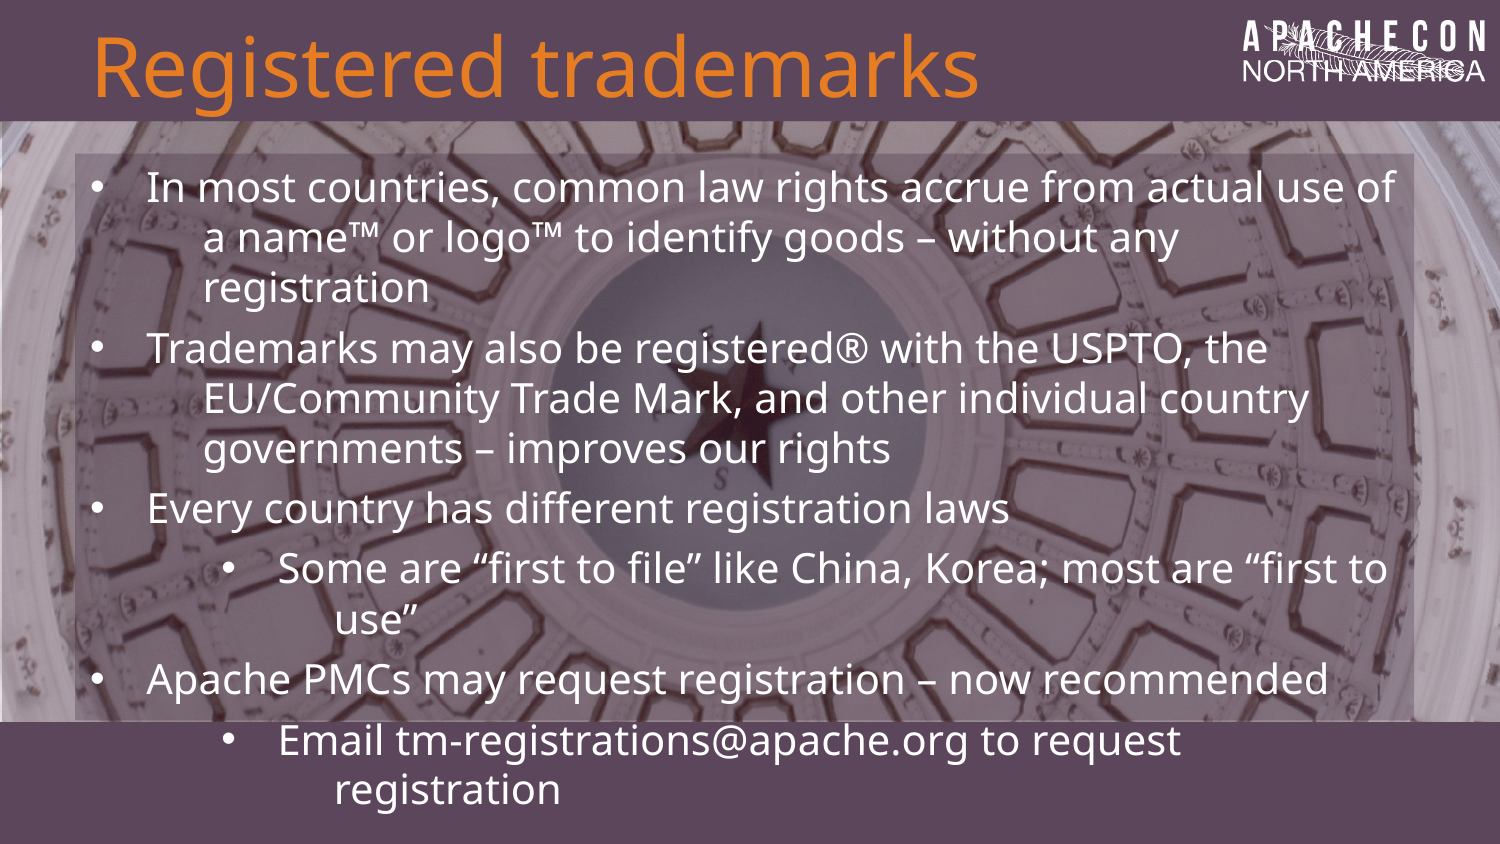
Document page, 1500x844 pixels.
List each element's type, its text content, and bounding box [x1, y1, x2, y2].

text_box In most countries, common law rights accrue from actual use of a name™ or logo™ to identify goods – without any registration Trademarks may also be registered® with the USPTO, the EU/Community Trade Mark, and other individual country governments – improves our rights Every country has different registration laws Some are “first to file” like China, Korea; most are “first to use” Apache PMCs may request registration – now recommended Email tm-registrations@apache.org to request registration [75, 153, 1415, 721]
picture [0, 0, 1500, 844]
text_box Registered trademarks [75, 6, 1116, 107]
